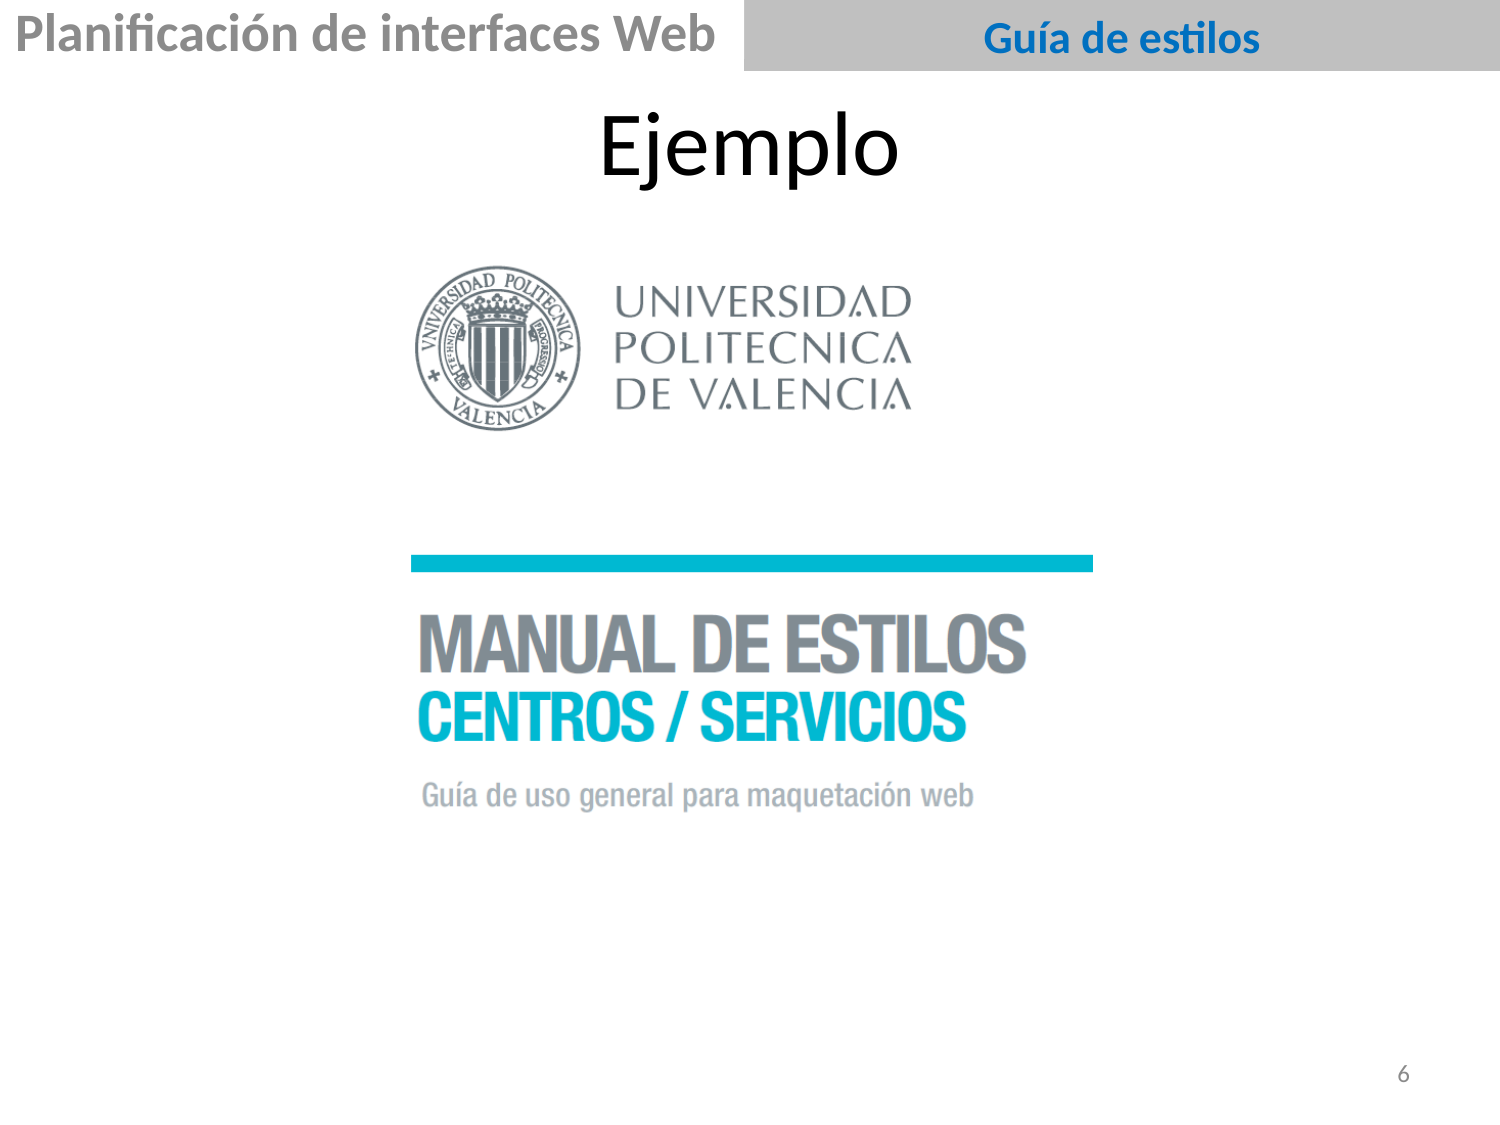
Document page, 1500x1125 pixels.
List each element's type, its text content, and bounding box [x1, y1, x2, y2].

title Planificación de interfaces Web [0, 0, 745, 60]
slide_number <número> [1074, 1042, 1425, 1103]
title Guía de estilos [744, 0, 1500, 71]
picture [407, 242, 1093, 883]
title Ejemplo [75, 60, 1425, 233]
